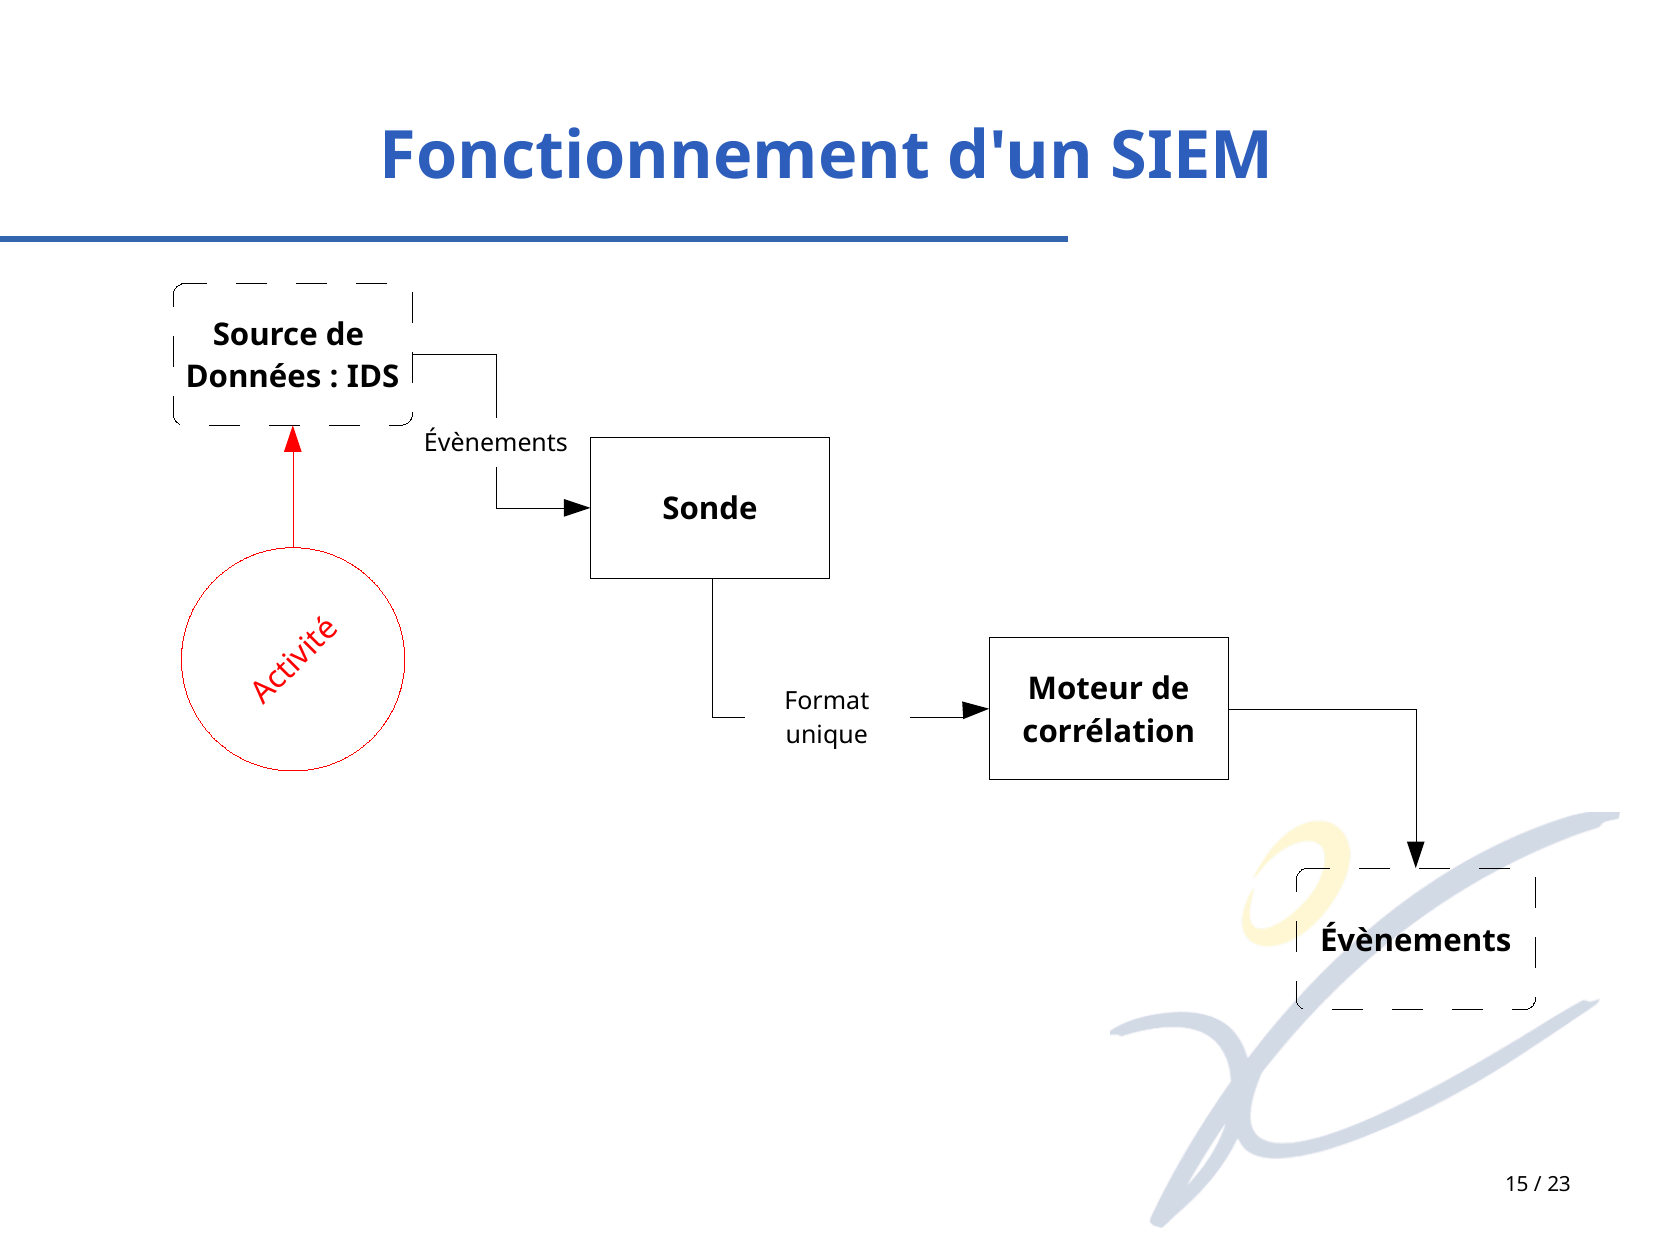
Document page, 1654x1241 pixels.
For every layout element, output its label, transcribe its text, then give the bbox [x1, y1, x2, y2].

text_box Moteur de corrélation [989, 637, 1229, 780]
picture [1559, 1176, 1569, 1191]
picture [1507, 1176, 1512, 1191]
text_box Source de Données : IDS [173, 283, 413, 426]
text_box Activité [181, 547, 405, 771]
text_box Format unique [744, 675, 910, 747]
text_box Évènements [1296, 868, 1536, 1010]
picture [1533, 1176, 1540, 1191]
picture [1548, 1176, 1558, 1191]
title Fonctionnement d'un SIEM [82, 49, 1571, 257]
text_box Sonde [590, 437, 830, 579]
picture [1517, 1176, 1527, 1191]
text_box Évènements [401, 417, 591, 461]
